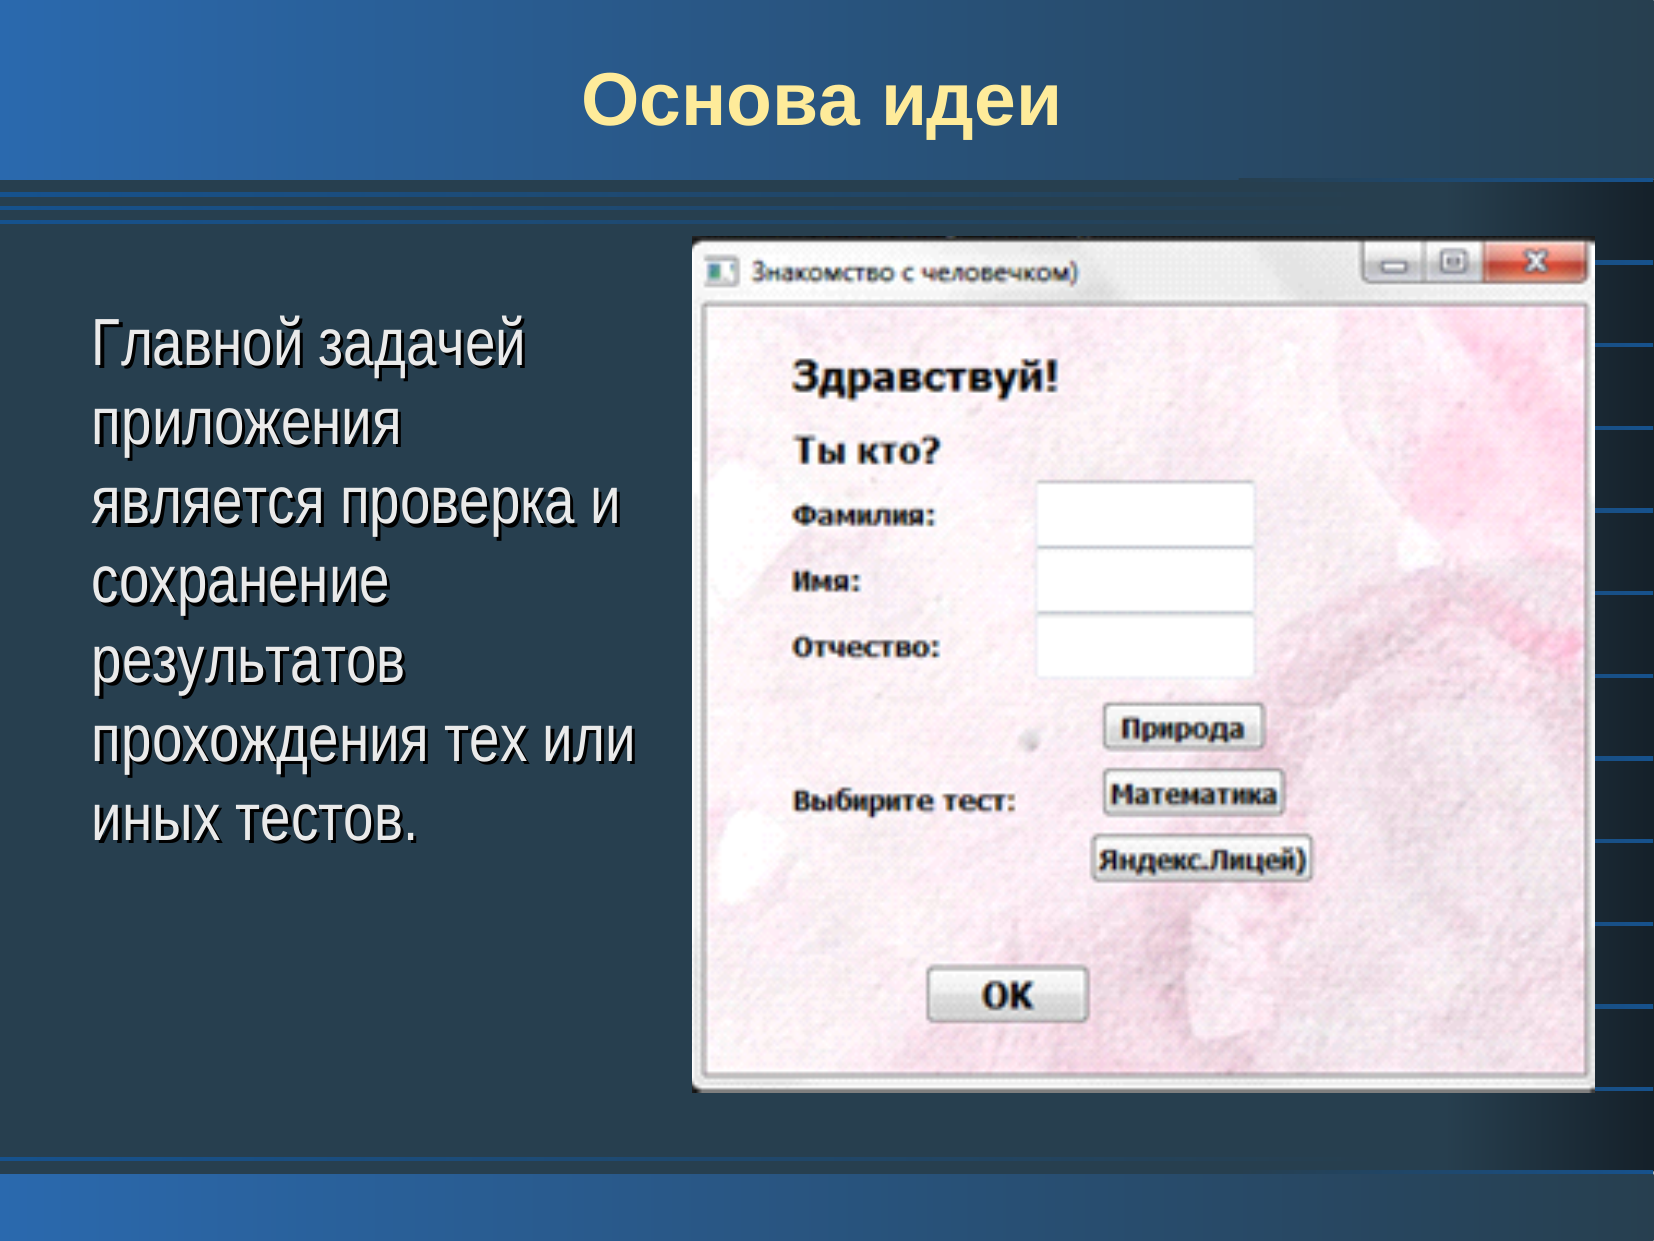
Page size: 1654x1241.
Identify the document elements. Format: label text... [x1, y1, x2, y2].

title Основа идеи [91, 27, 1553, 166]
picture [692, 236, 1595, 1093]
subtitle Главной задачей приложения является проверка и сохранение результатов прохождения тех или иных тестов. [91, 269, 650, 886]
